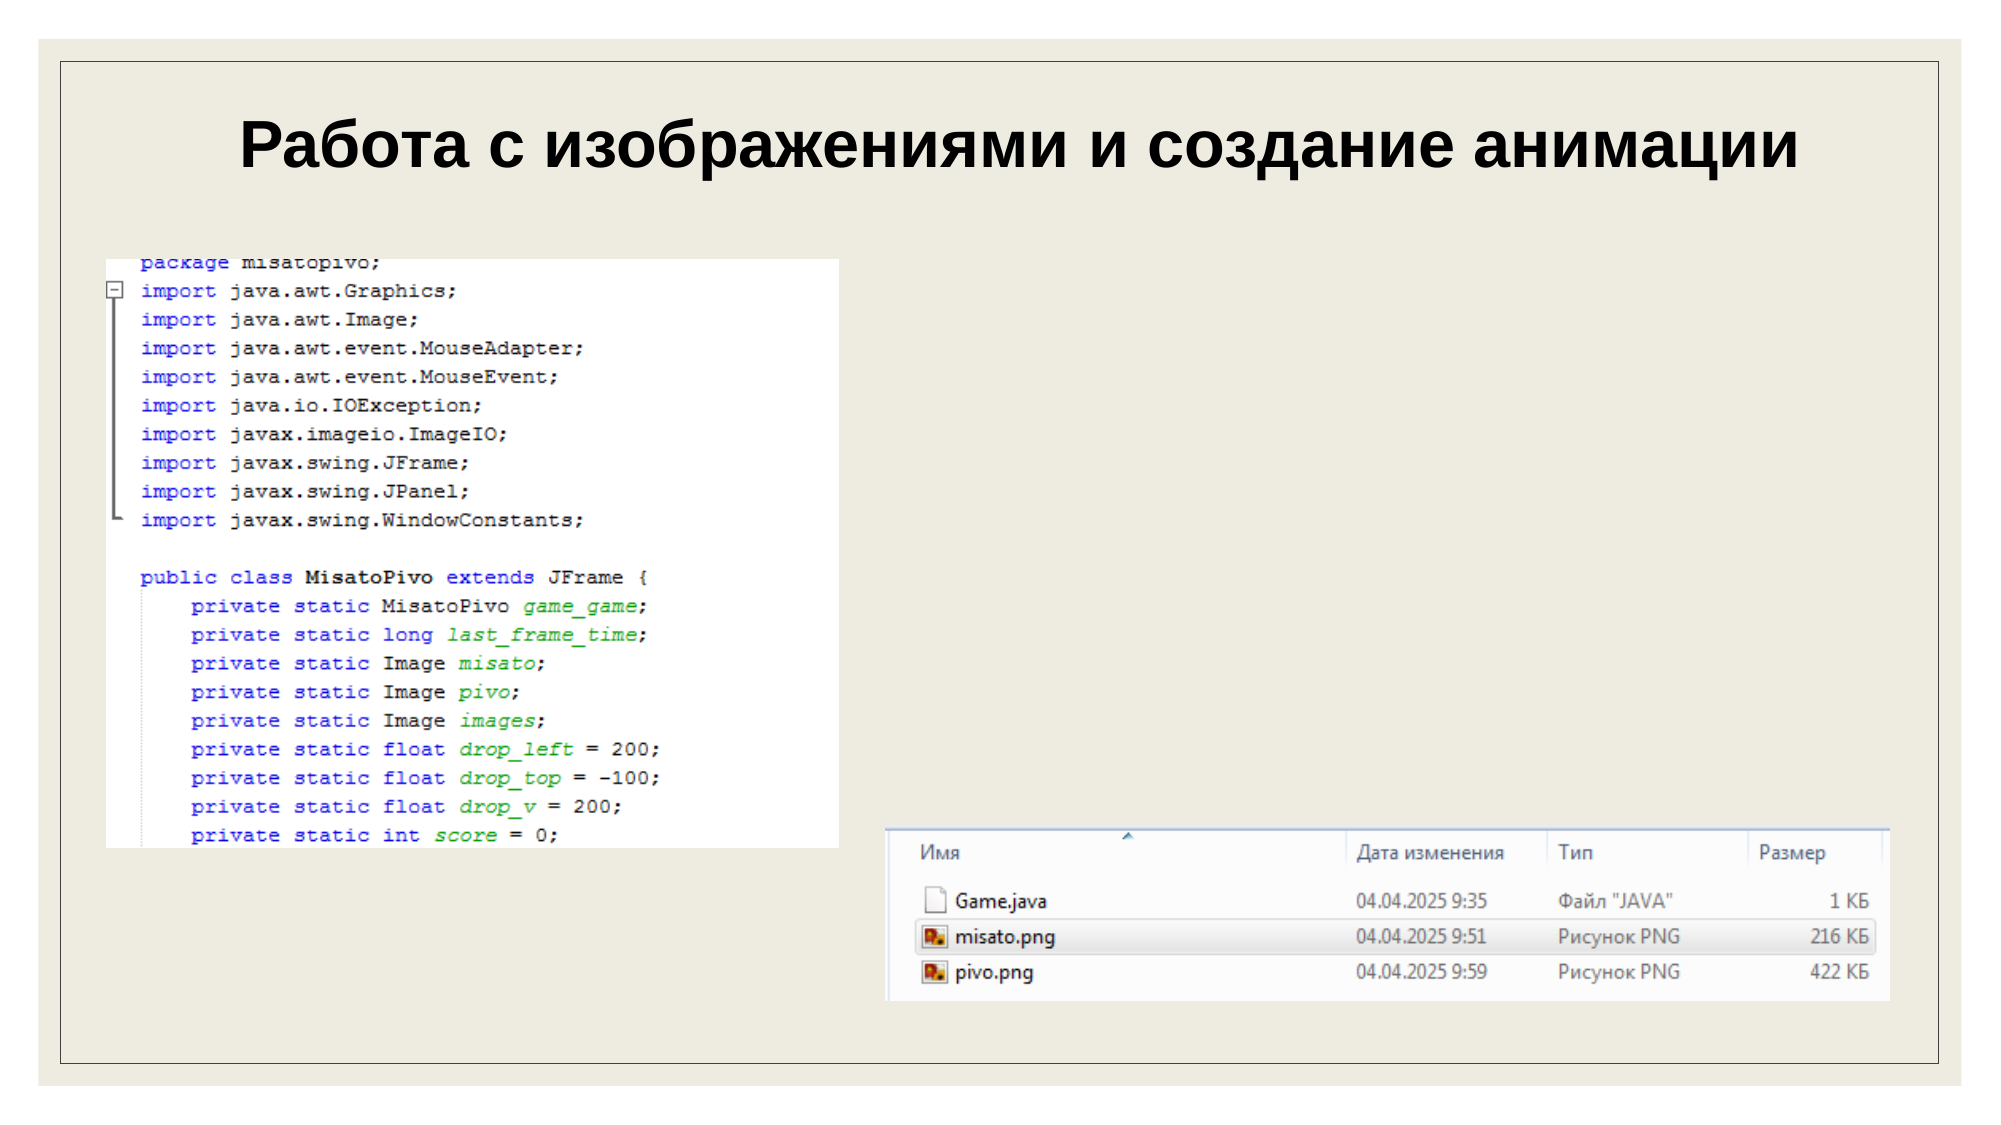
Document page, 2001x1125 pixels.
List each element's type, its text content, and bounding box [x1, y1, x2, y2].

text_box Работа с изображениями и создание анимации [224, 99, 1817, 189]
picture [106, 259, 839, 848]
picture [885, 826, 1890, 1001]
